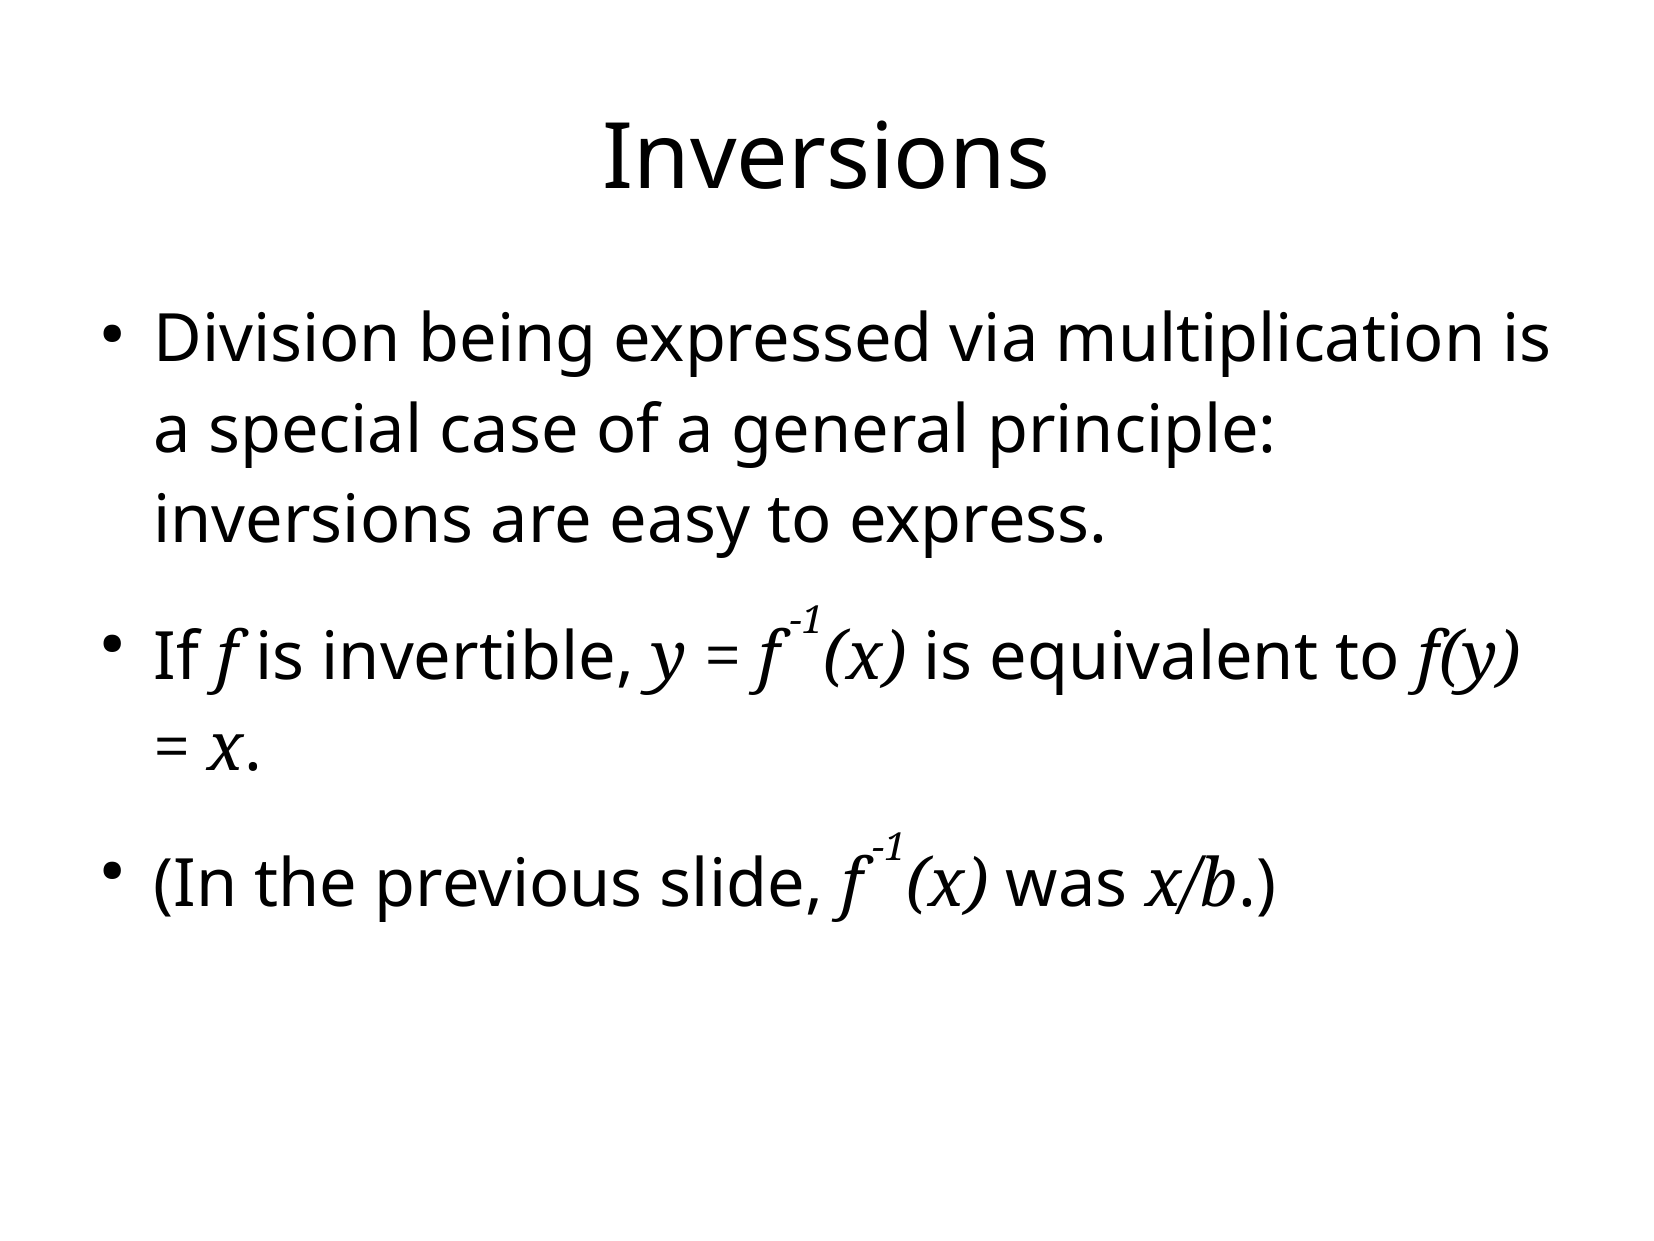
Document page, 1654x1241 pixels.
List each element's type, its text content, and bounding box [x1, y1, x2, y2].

title Inversions [82, 49, 1571, 257]
list Division being expressed via multiplication is a special case of a general principle: inversions are easy to express. If f is invertible, y = f -1(x) is equivalent to f(y) = x. (In the previous slide, f -1(x) was x/b.) [82, 290, 1571, 1010]
